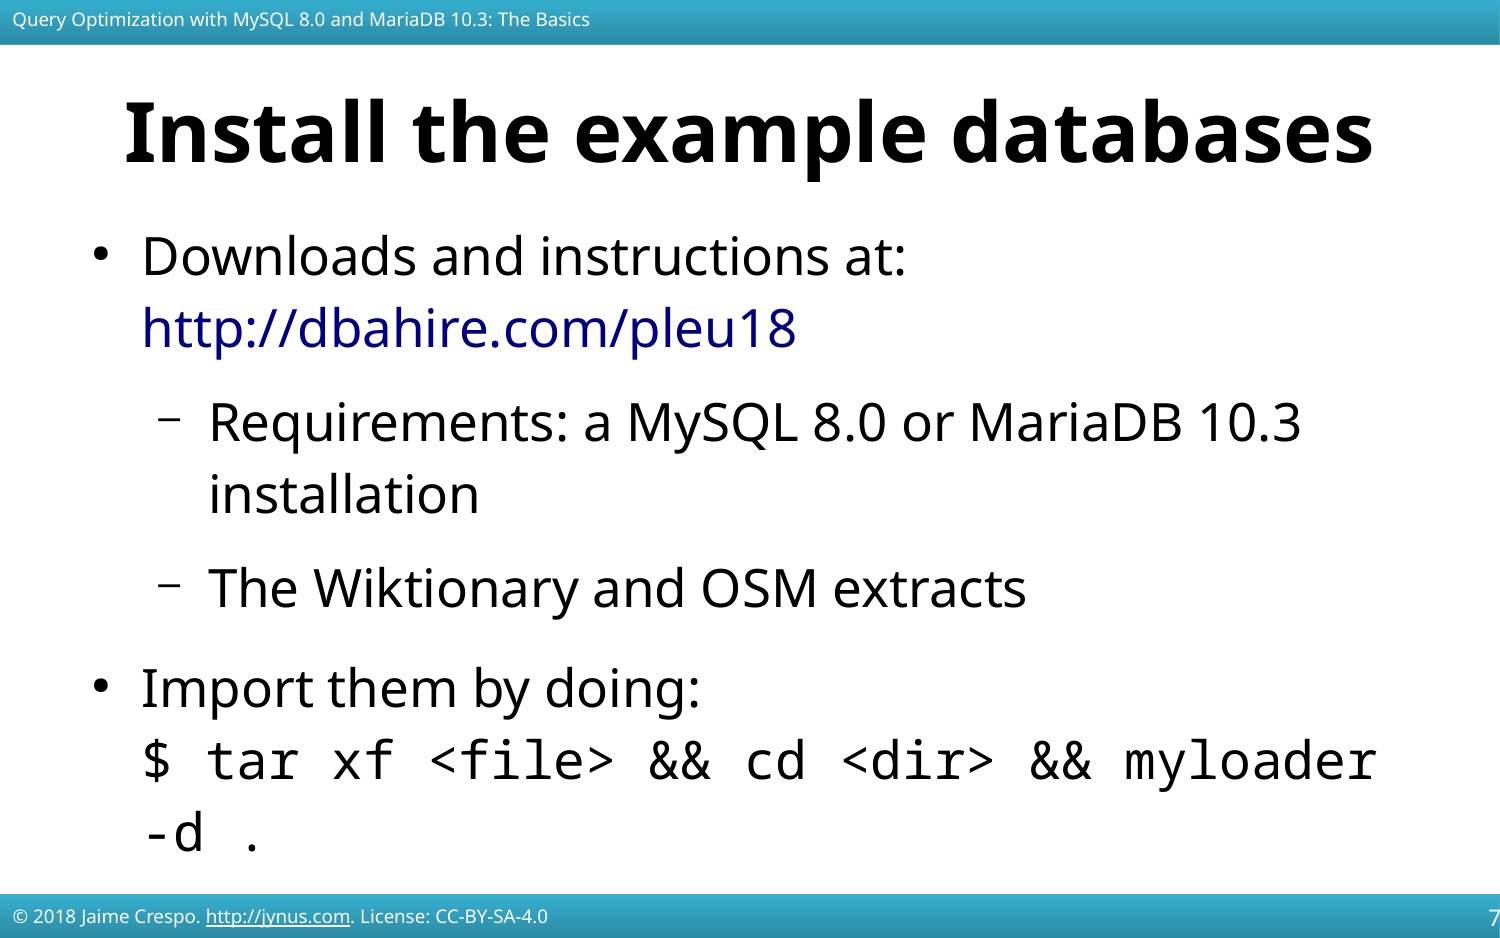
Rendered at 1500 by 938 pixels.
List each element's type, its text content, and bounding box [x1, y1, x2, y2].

list Downloads and instructions at: http://dbahire.com/pleu18 Requirements: a MySQL 8.0 or MariaDB 10.3 installation The Wiktionary and OSM extracts Import them by doing: $ tar xf <file> && cd <dir> && myloader -d . [75, 218, 1425, 876]
title Install the example databases [75, 32, 1425, 218]
